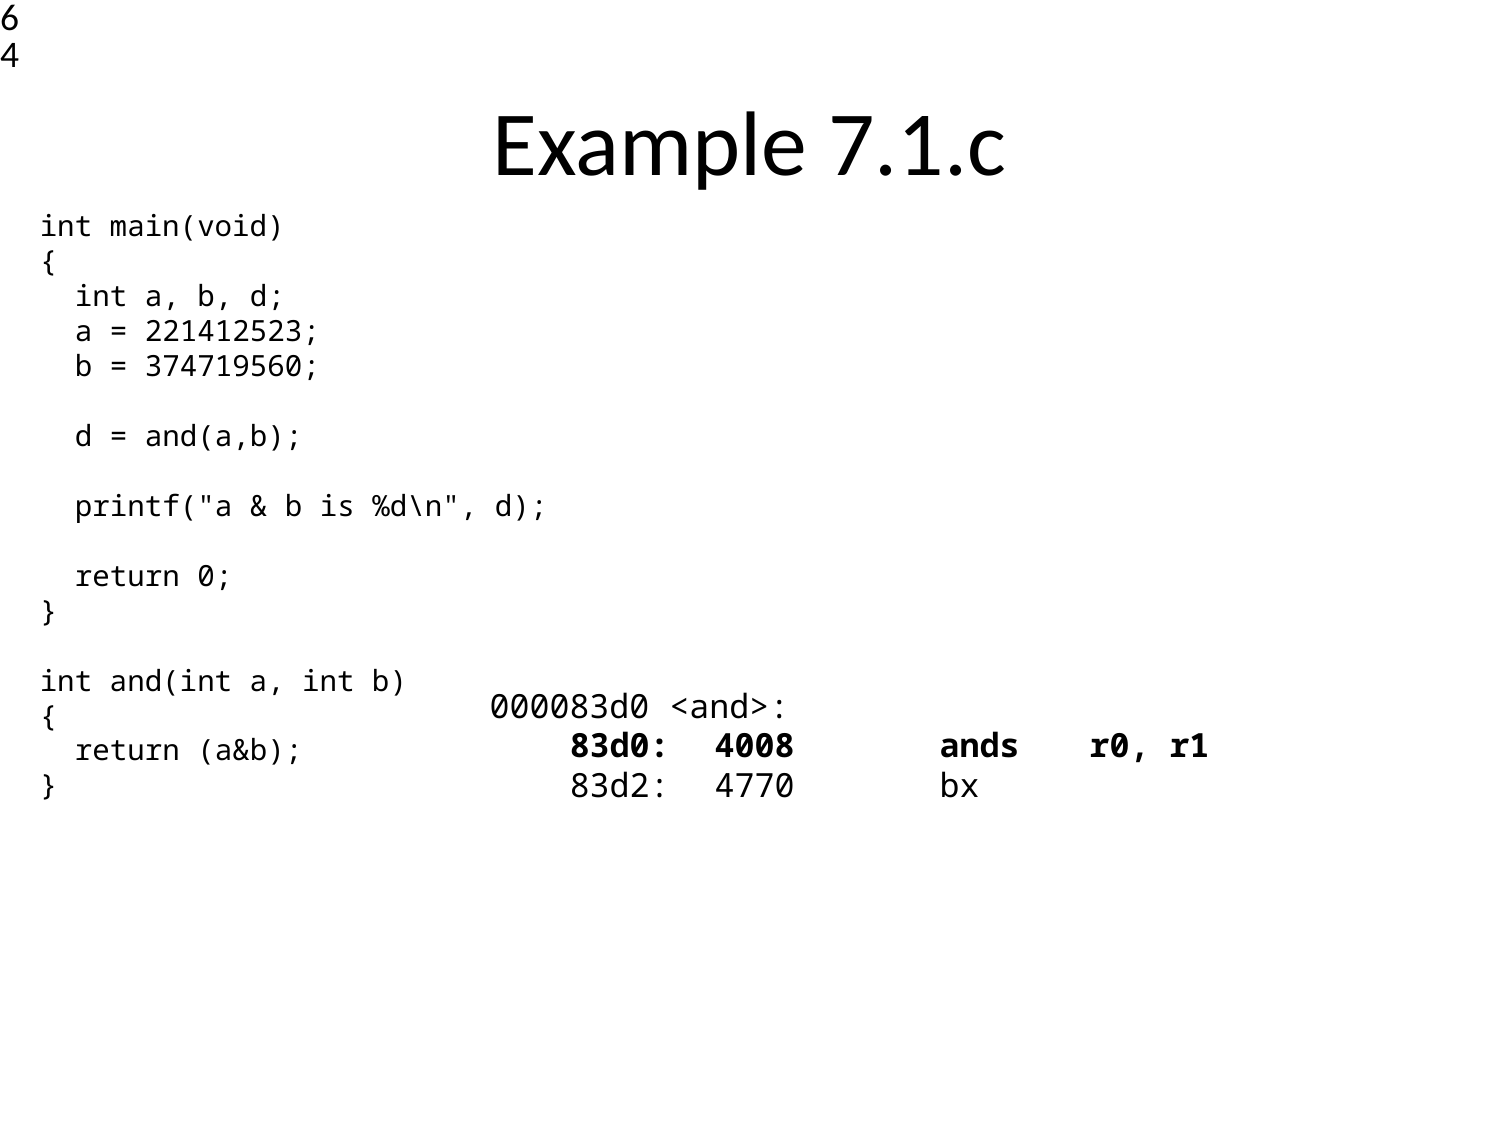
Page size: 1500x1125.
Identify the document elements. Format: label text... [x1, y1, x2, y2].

text_box 000083d0 <and>: 83d0: 4008 ands r0, r1 83d2: 4770 bx [474, 637, 1463, 812]
text_box int main(void) { int a, b, d; a = 221412523; b = 374719560; d = and(a,b); printf("a & b is %d\n", d); return 0; } int and(int a, int b) { return (a&b); } [24, 199, 725, 810]
title Example 7.1.c [75, 45, 1425, 233]
